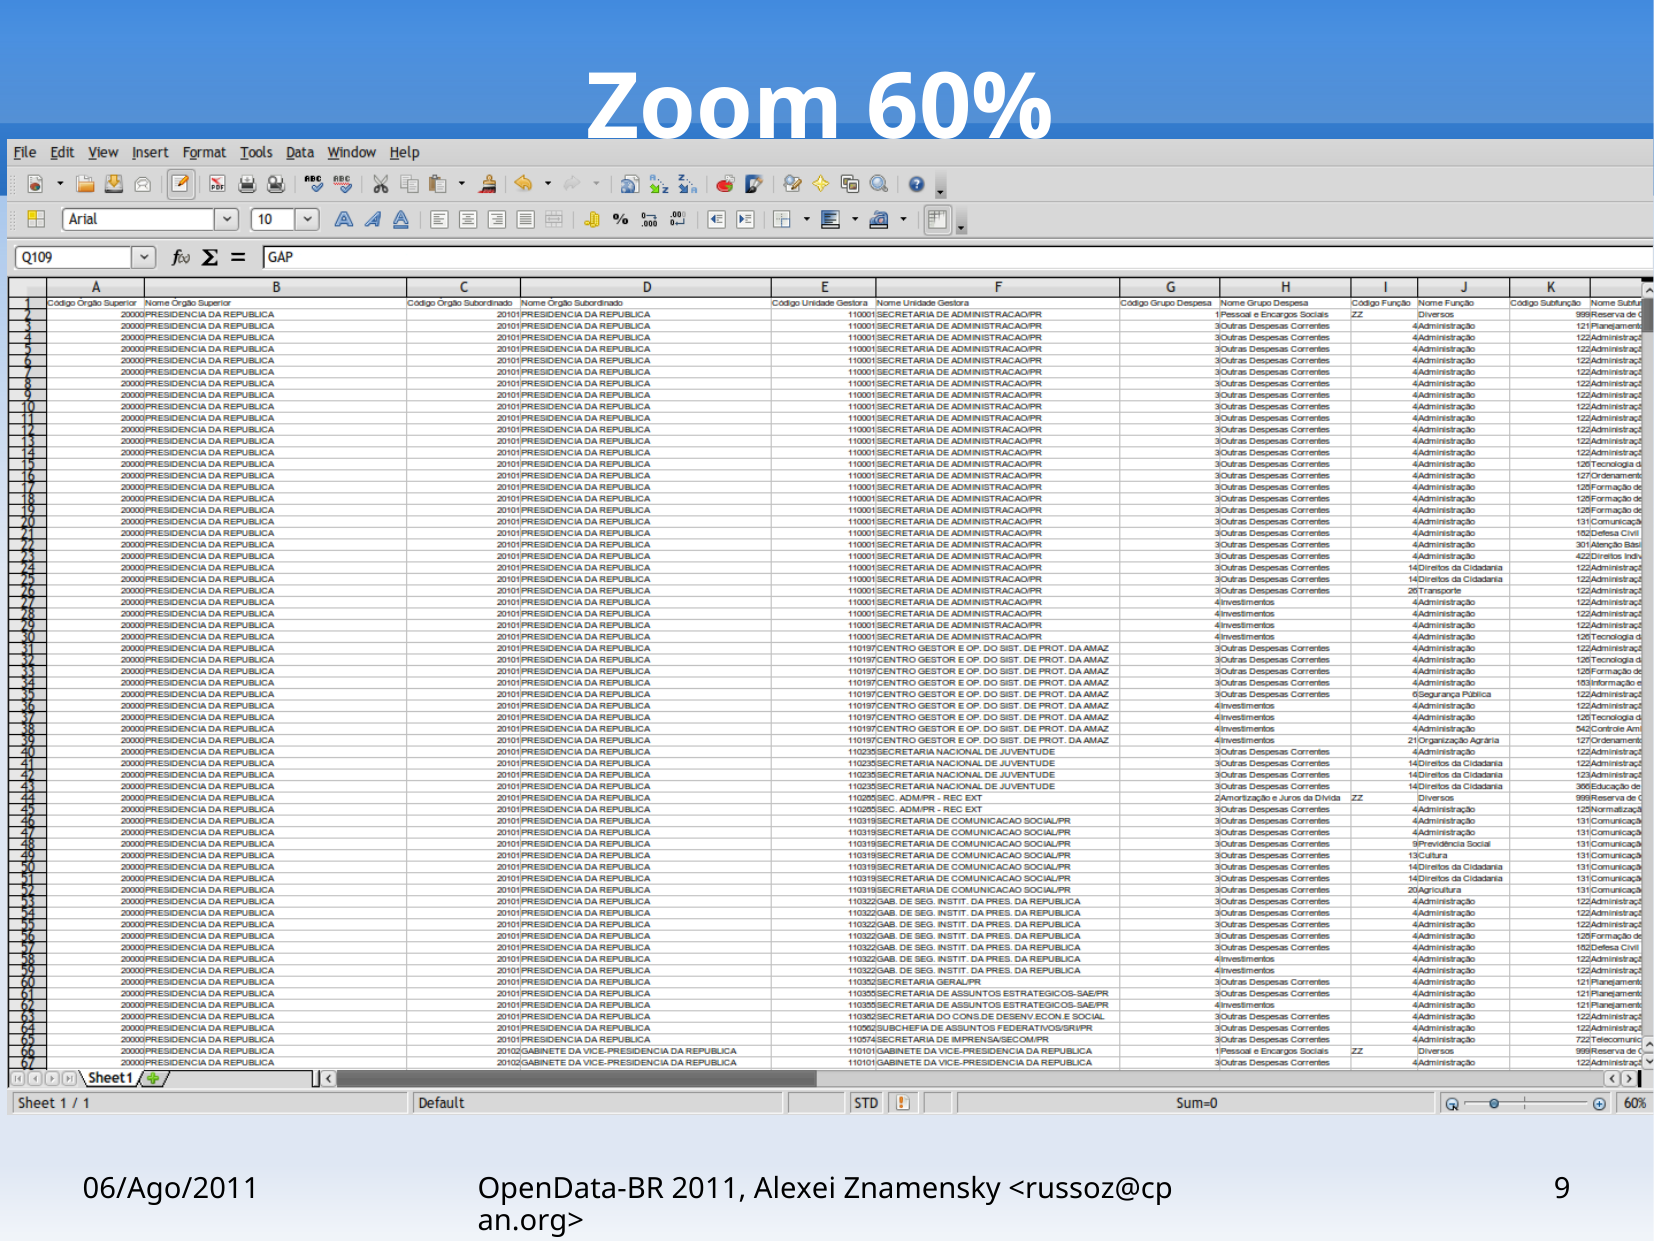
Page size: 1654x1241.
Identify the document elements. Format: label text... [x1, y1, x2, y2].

title Zoom 60% [76, 0, 1565, 139]
picture [0, 0, 1654, 1241]
